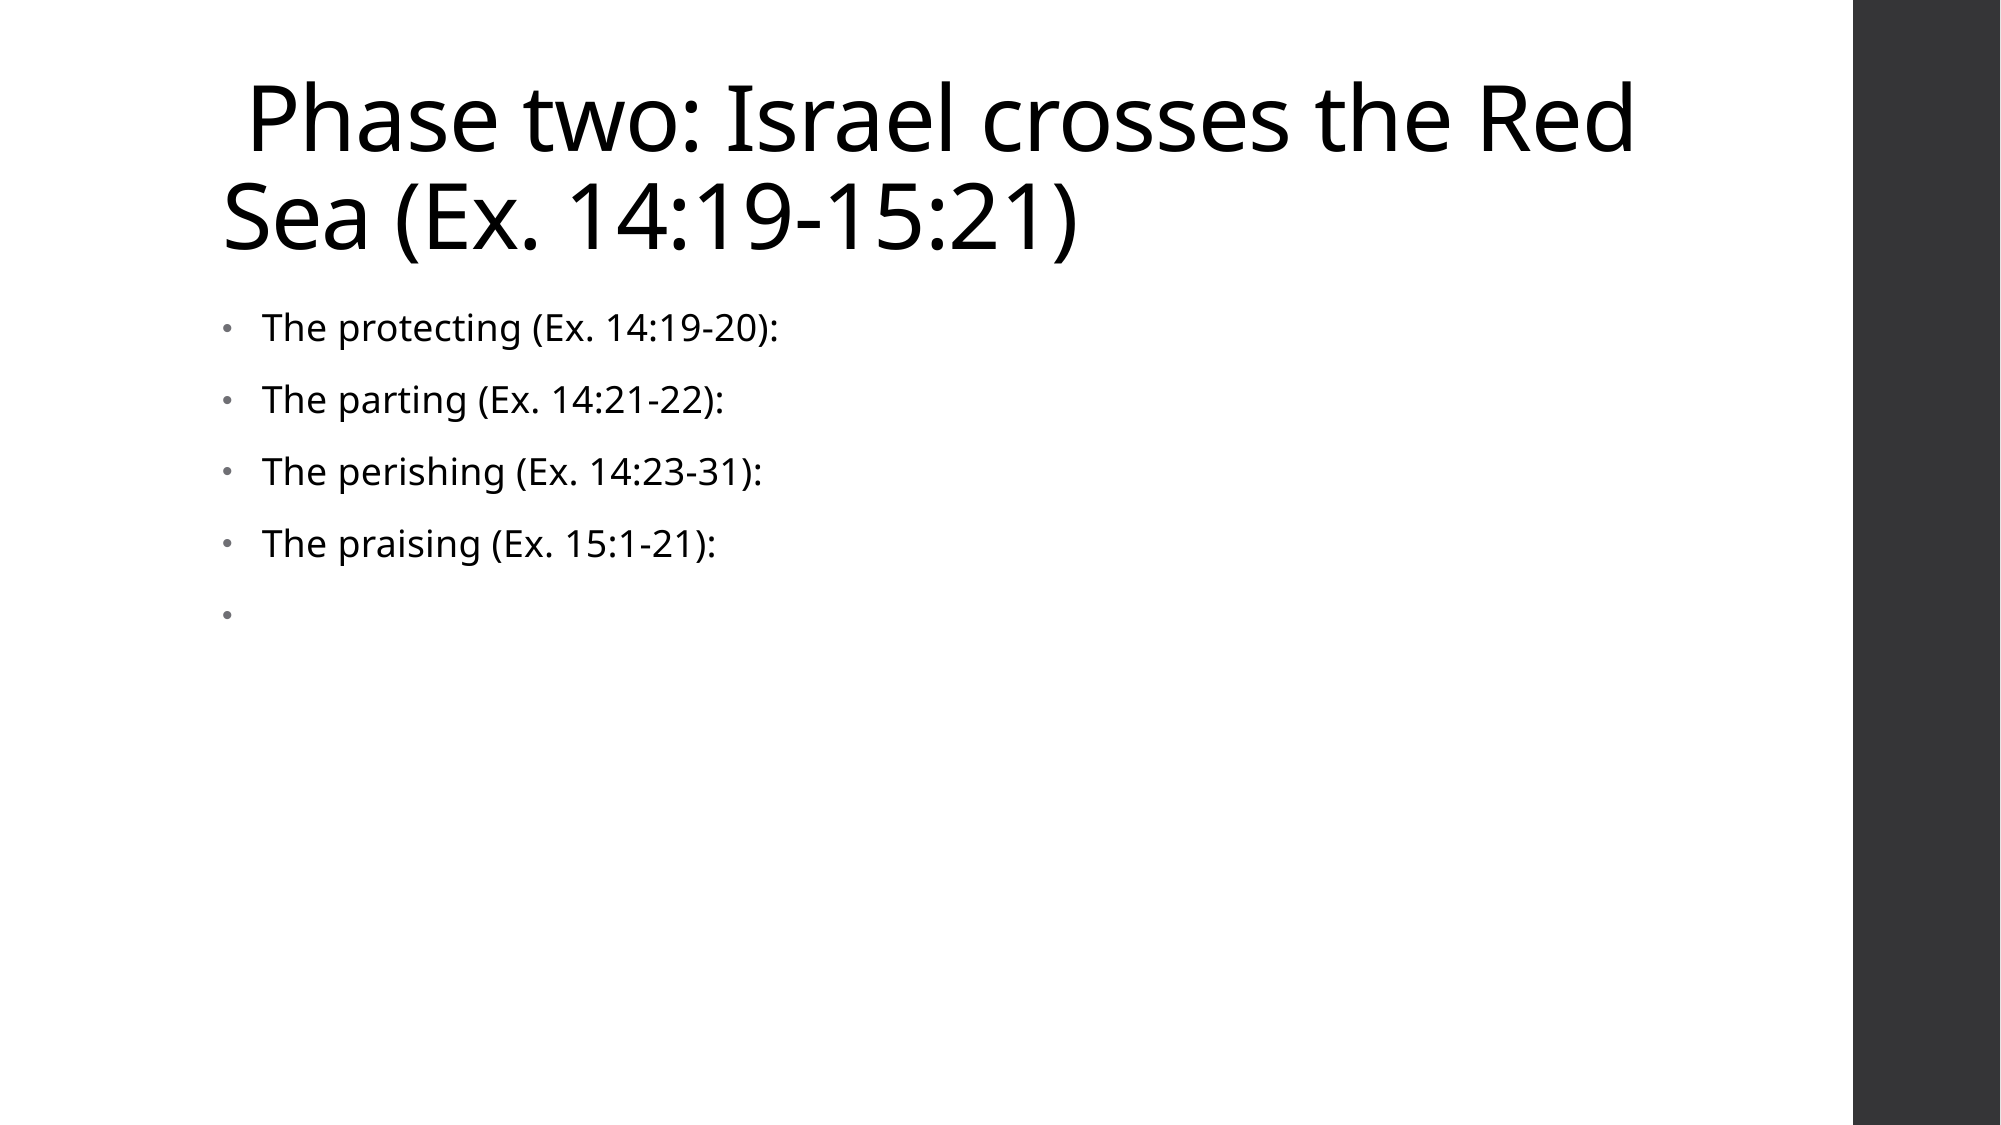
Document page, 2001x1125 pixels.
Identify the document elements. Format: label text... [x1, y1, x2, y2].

list The protecting (Ex. 14:19-20): The parting (Ex. 14:21-22): The perishing (Ex. 14:23-31): The praising (Ex. 15:1-21): [206, 299, 1617, 1014]
title Phase two: Israel crosses the Red Sea (Ex. 14:19-15:21) [206, 60, 1797, 278]
